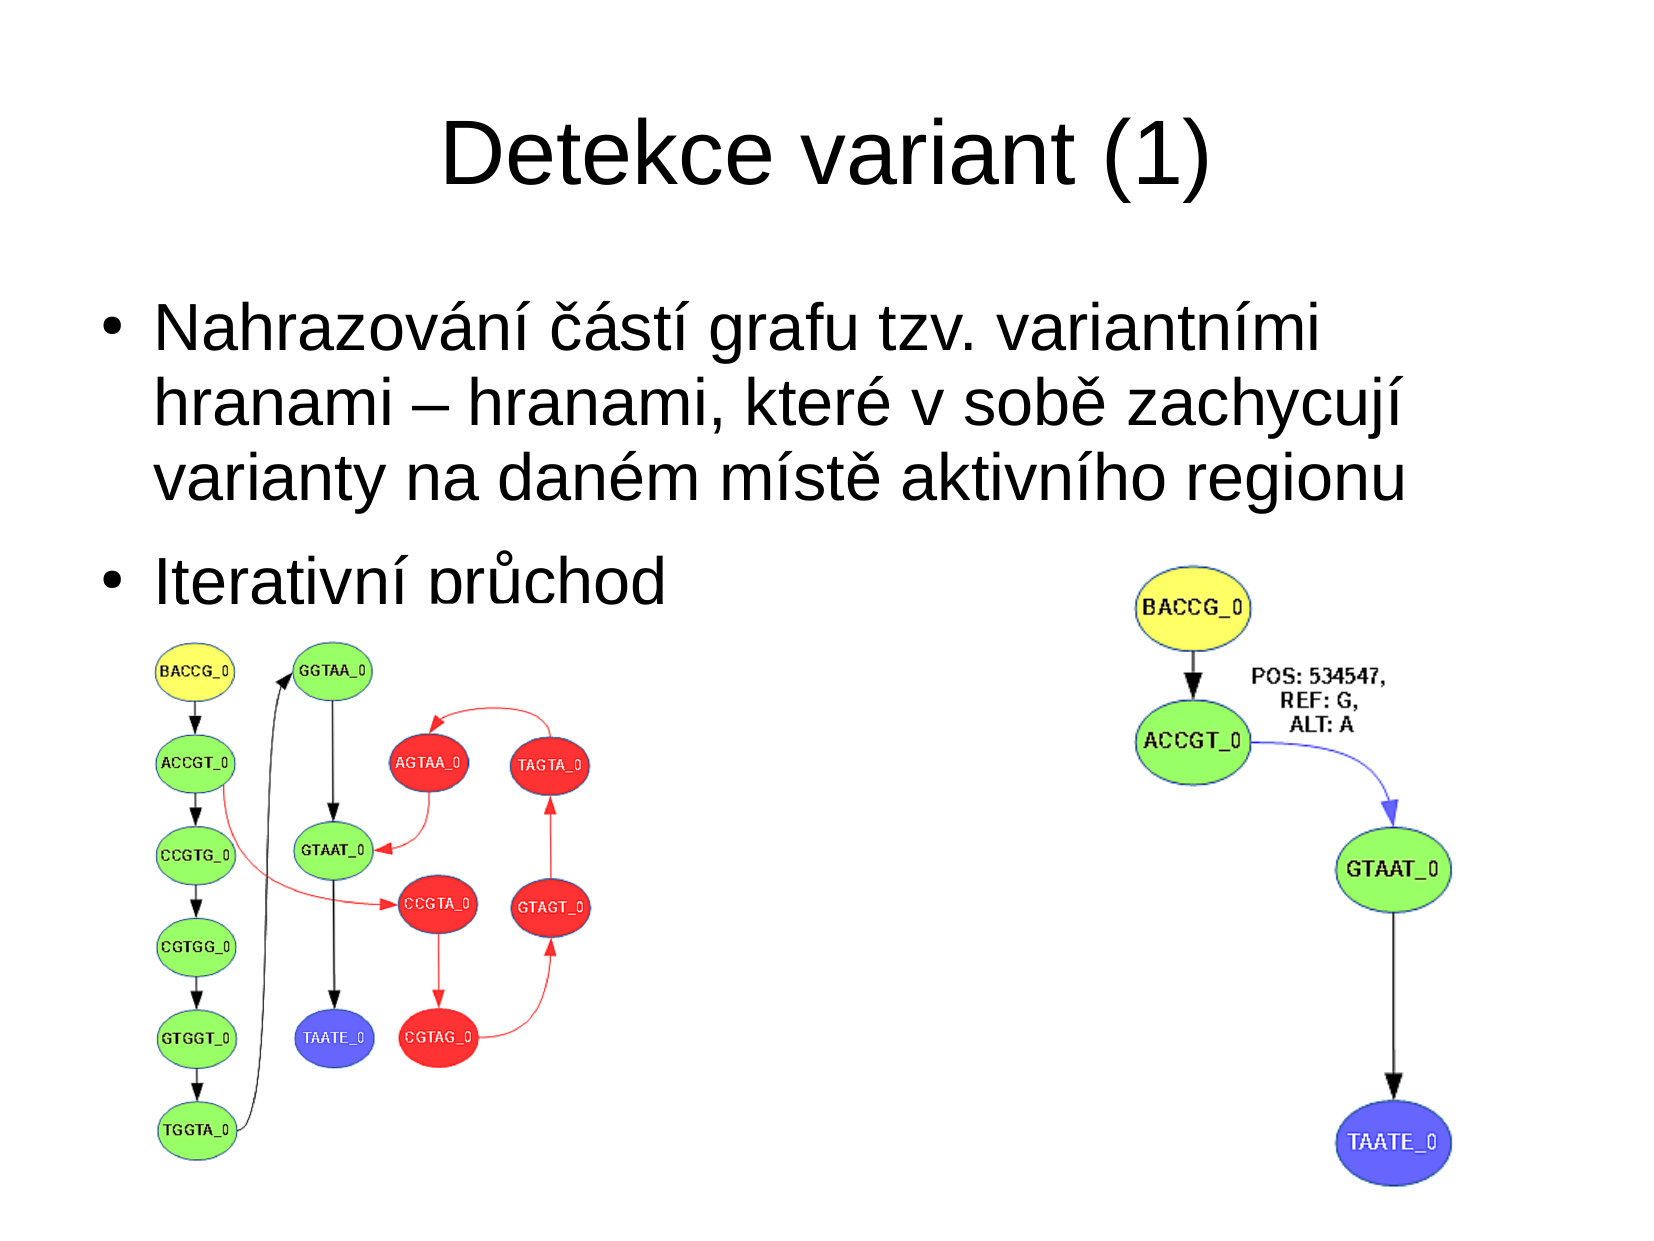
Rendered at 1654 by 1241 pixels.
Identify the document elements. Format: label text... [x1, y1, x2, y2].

list Nahrazování částí grafu tzv. variantními hranami – hranami, které v sobě zachycují varianty na daném místě aktivního regionu Iterativní průchod [82, 290, 1571, 1010]
picture [1110, 538, 1465, 1198]
title Detekce variant (1) [82, 49, 1571, 257]
picture [120, 602, 603, 1168]
